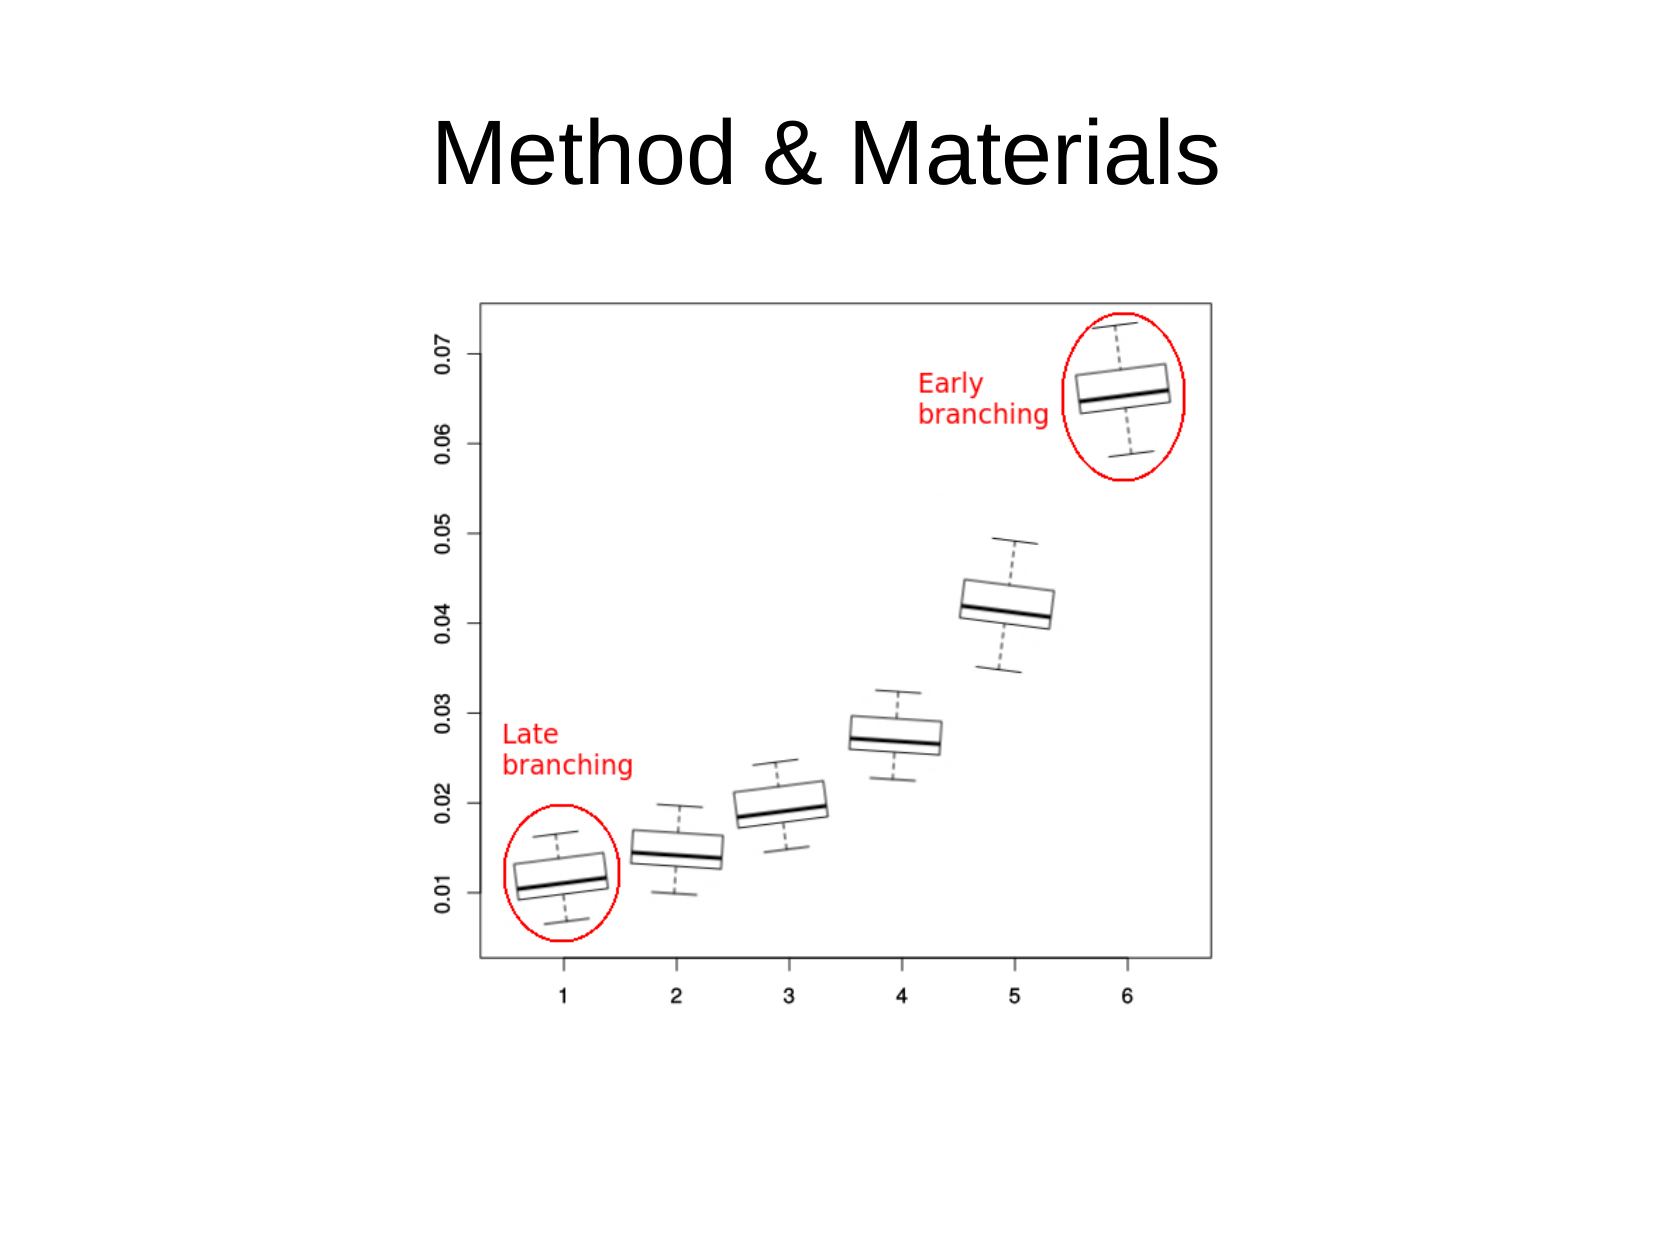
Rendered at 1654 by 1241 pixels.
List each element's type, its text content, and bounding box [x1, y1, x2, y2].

title Method & Materials [82, 49, 1571, 257]
picture [426, 290, 1228, 1010]
